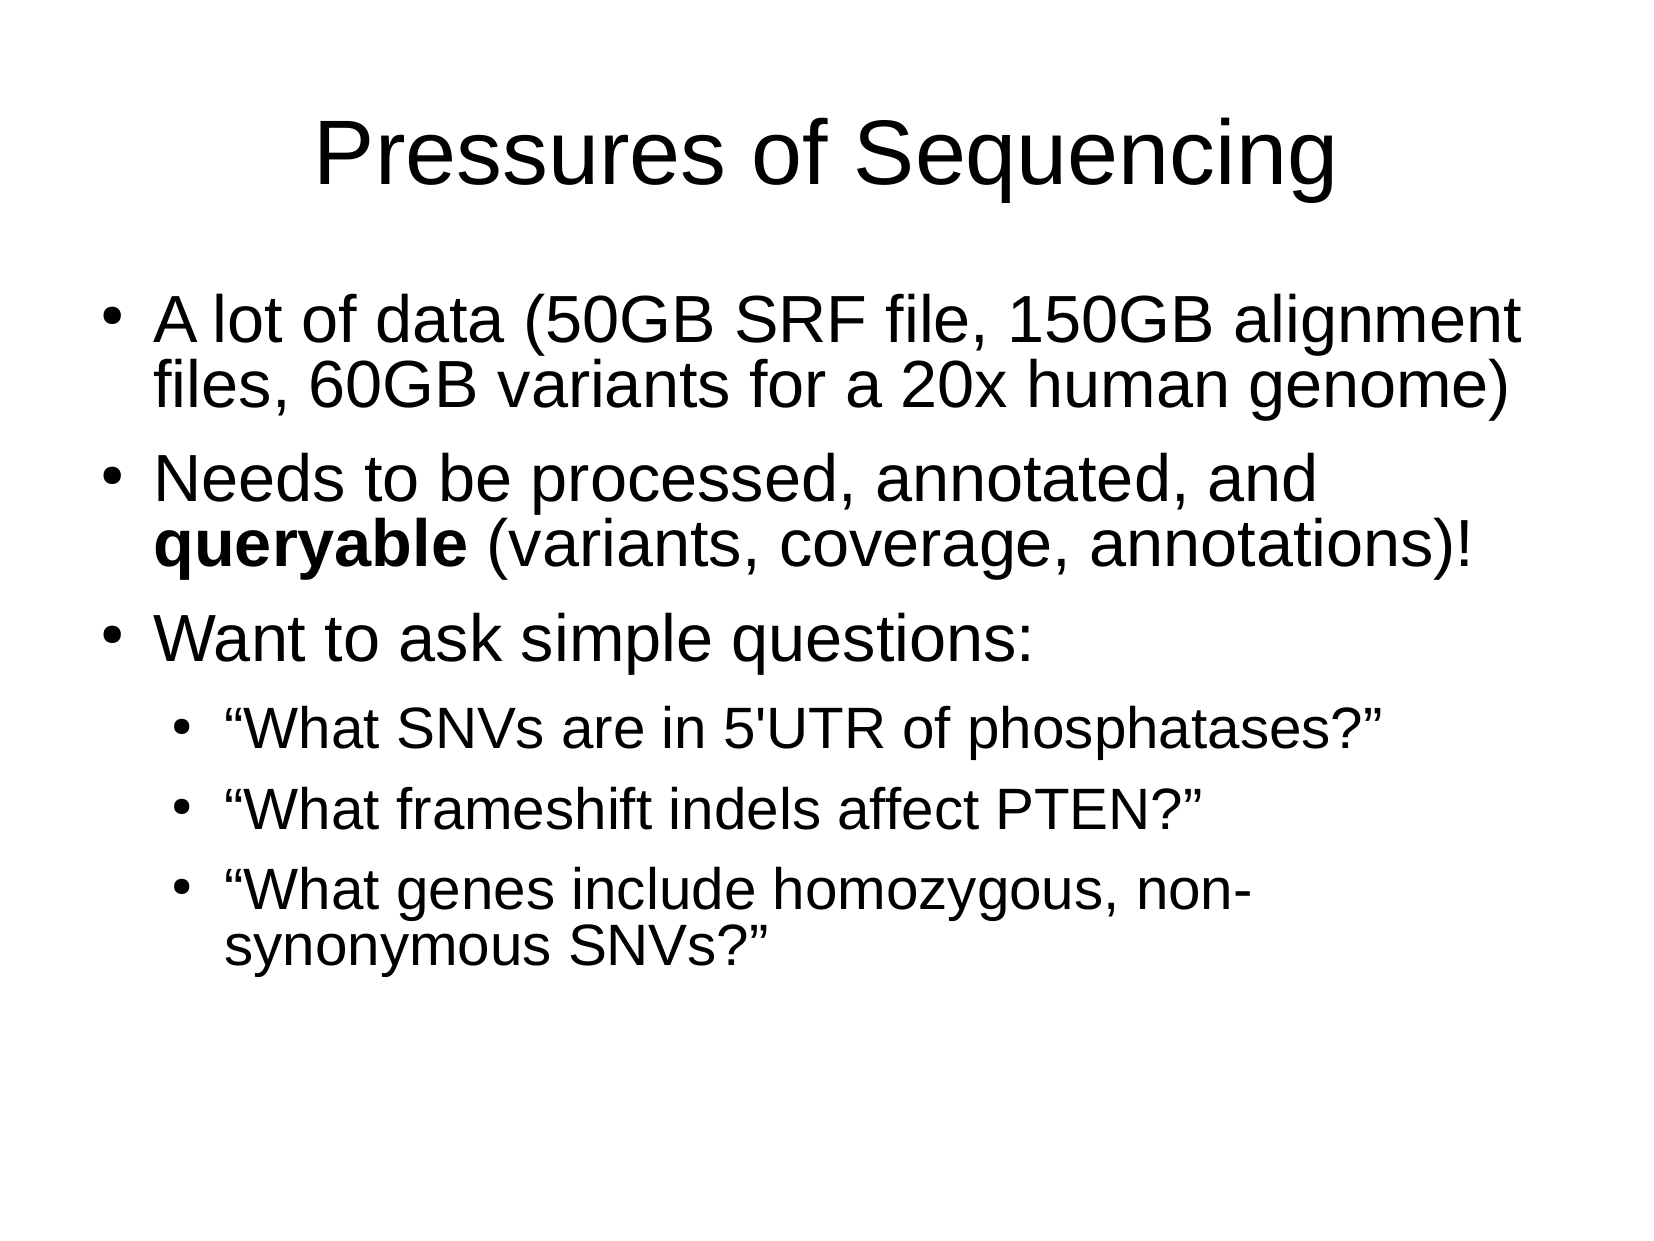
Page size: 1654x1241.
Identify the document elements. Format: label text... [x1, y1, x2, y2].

list A lot of data (50GB SRF file, 150GB alignment files, 60GB variants for a 20x human genome) Needs to be processed, annotated, and queryable (variants, coverage, annotations)! Want to ask simple questions: “What SNVs are in 5'UTR of phosphatases?” “What frameshift indels affect PTEN?” “What genes include homozygous, non-synonymous SNVs?” [82, 290, 1571, 1109]
title Pressures of Sequencing [82, 56, 1571, 250]
